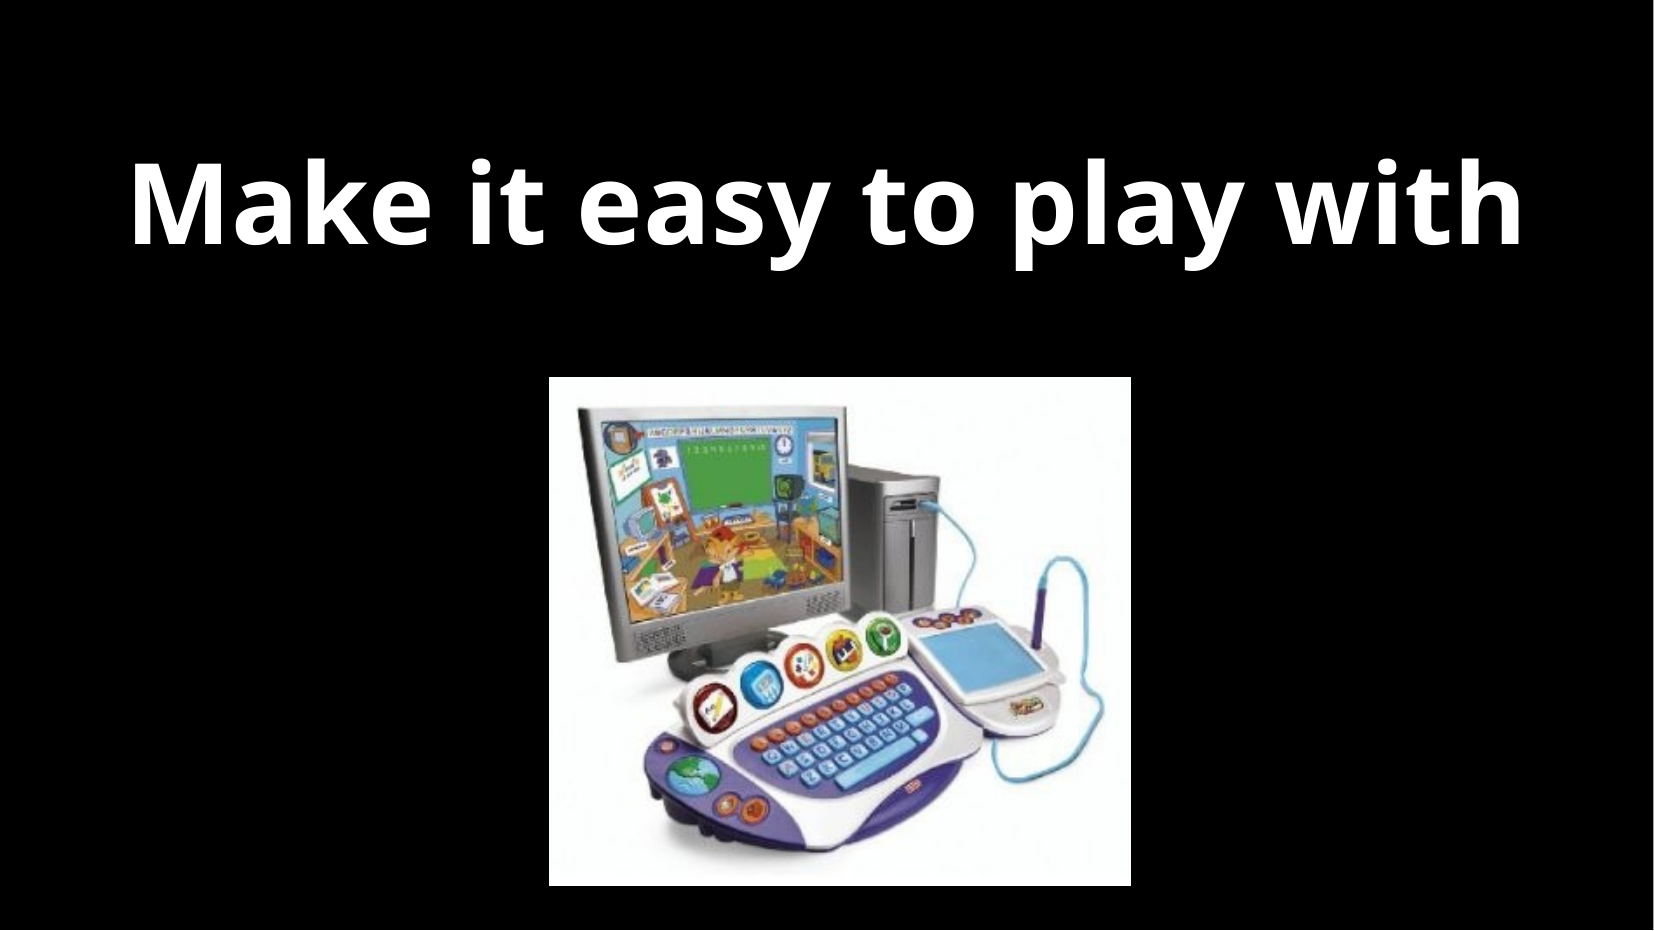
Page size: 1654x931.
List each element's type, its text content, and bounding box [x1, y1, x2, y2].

title Make it easy to play with [82, 47, 1571, 355]
picture [549, 377, 1131, 886]
